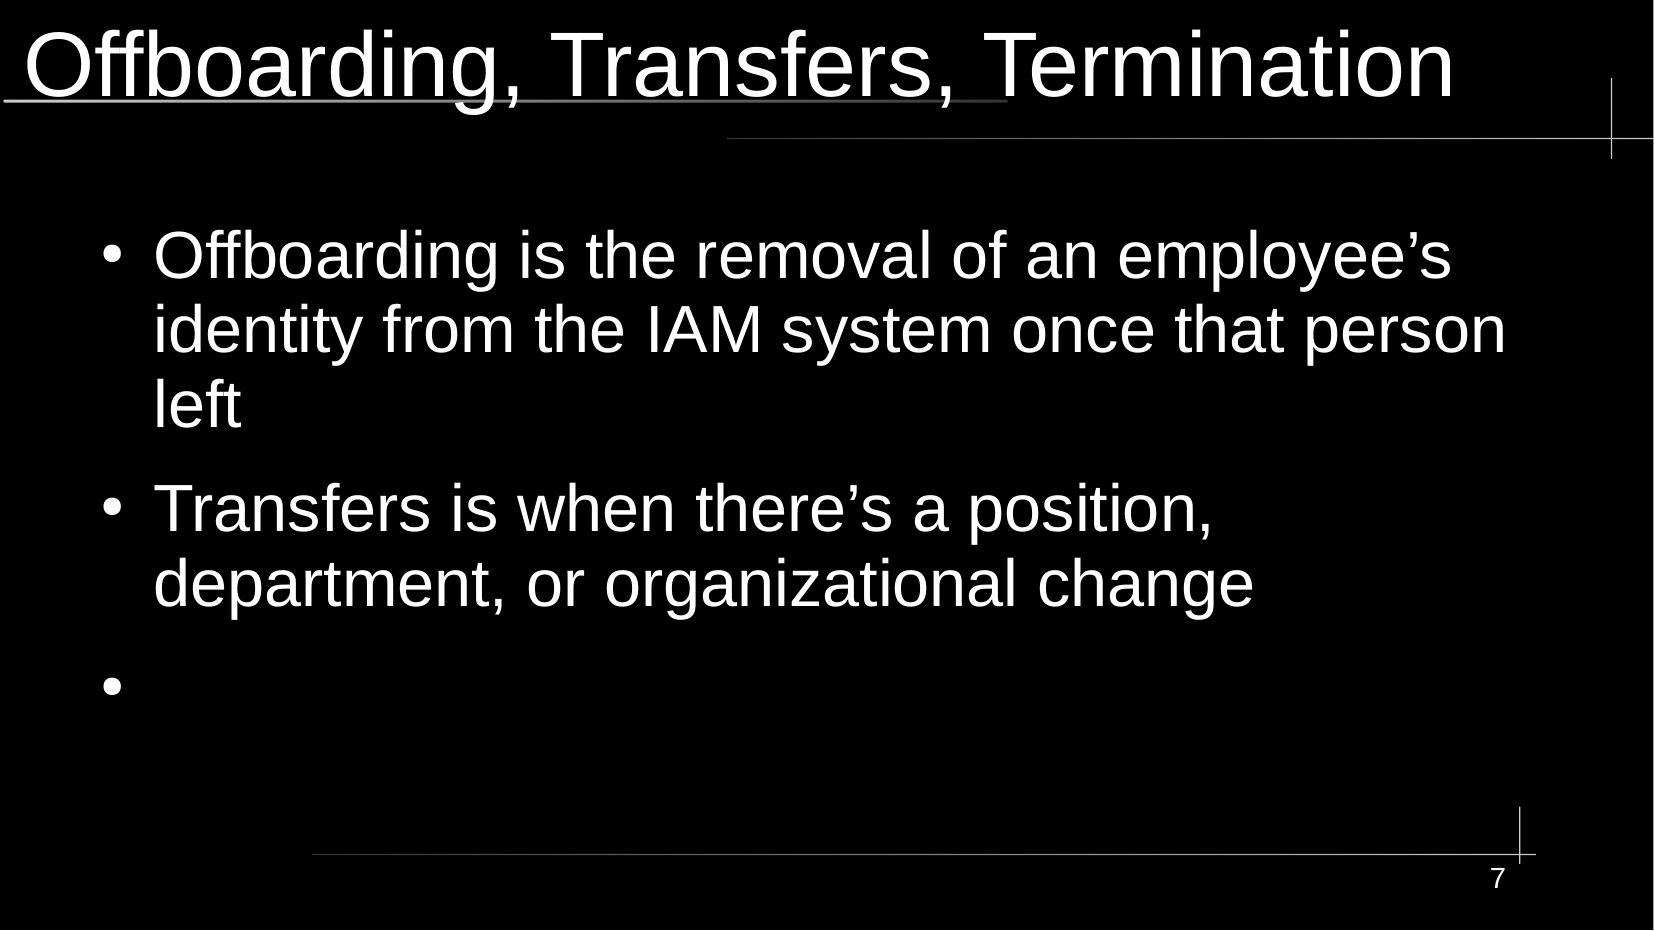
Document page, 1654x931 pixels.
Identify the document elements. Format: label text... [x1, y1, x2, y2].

title Offboarding, Transfers, Termination [23, 11, 1589, 119]
list Offboarding is the removal of an employee’s identity from the IAM system once that person left Transfers is when there’s a position, department, or organizational change [82, 217, 1571, 758]
